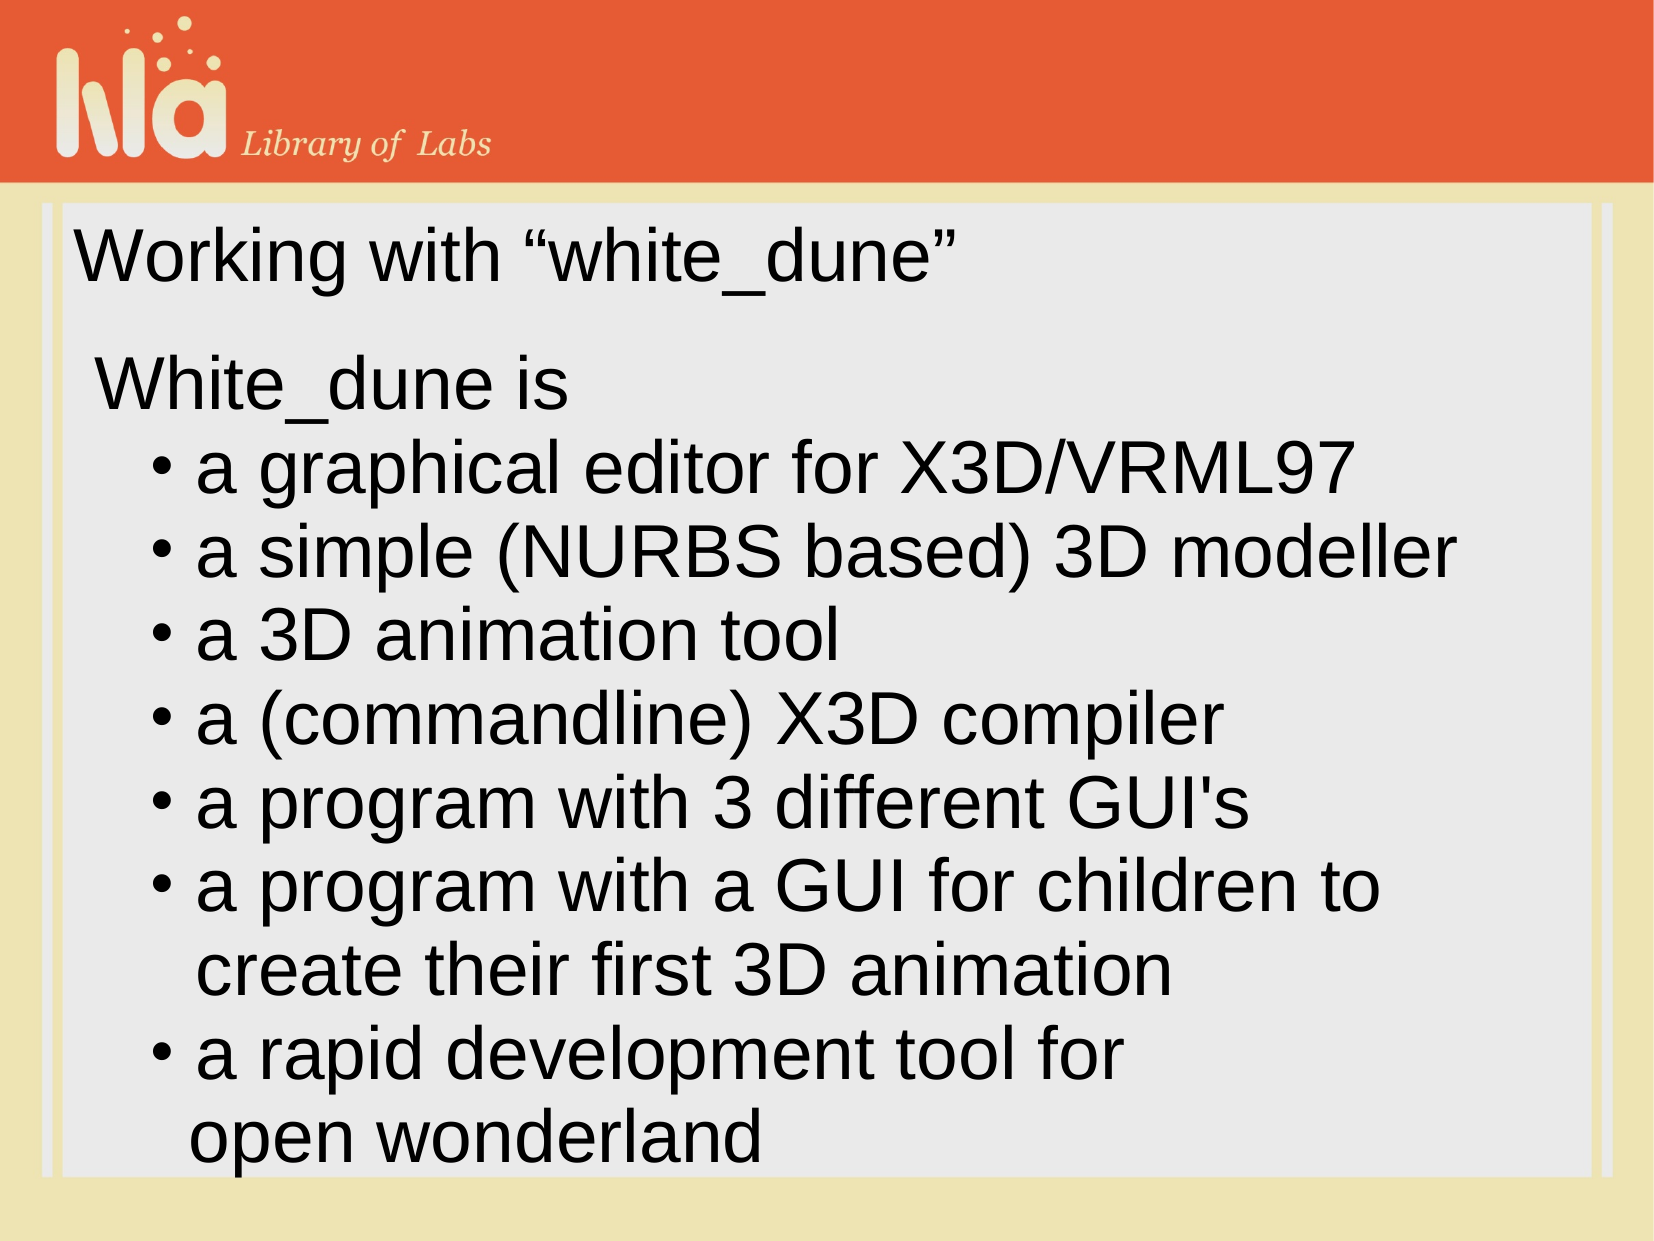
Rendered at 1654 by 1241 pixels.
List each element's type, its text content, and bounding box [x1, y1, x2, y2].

picture [0, 0, 1654, 1241]
text_box Working with “white_dune” White_dune is a graphical editor for X3D/VRML97 a simple (NURBS based) 3D modeller a 3D animation tool a (commandline) X3D compiler a program with 3 different GUI's a program with a GUI for children to create their first 3D animation a rapid development tool for open wonderland [59, 206, 1565, 1188]
